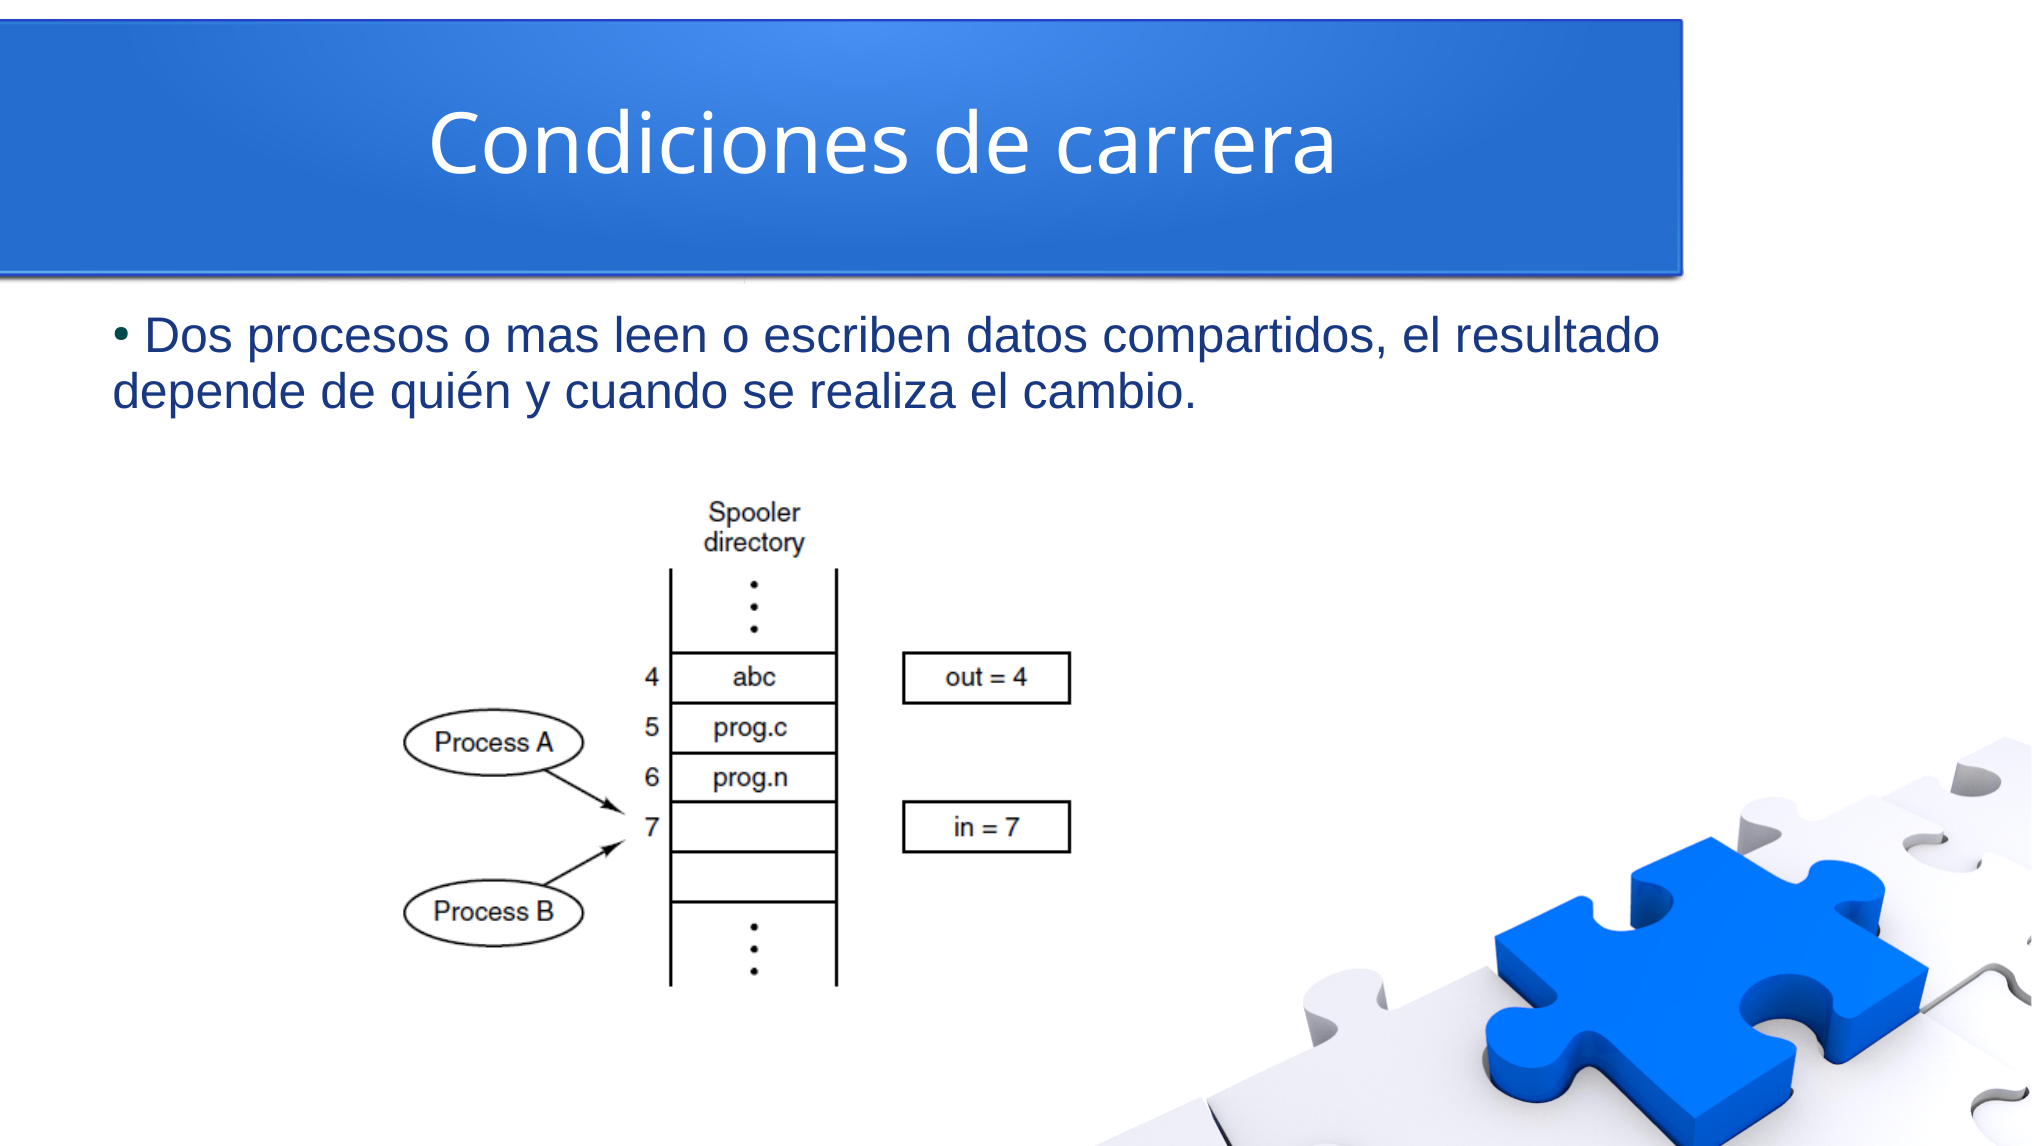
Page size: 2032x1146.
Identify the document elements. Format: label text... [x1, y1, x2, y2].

list Dos procesos o mas leen o escriben datos compartidos, el resultado depende de quién y cuando se realiza el cambio. [94, 307, 1725, 485]
title Condiciones de carrera [101, 45, 1666, 237]
picture [388, 492, 2032, 1146]
picture [0, 19, 1689, 284]
